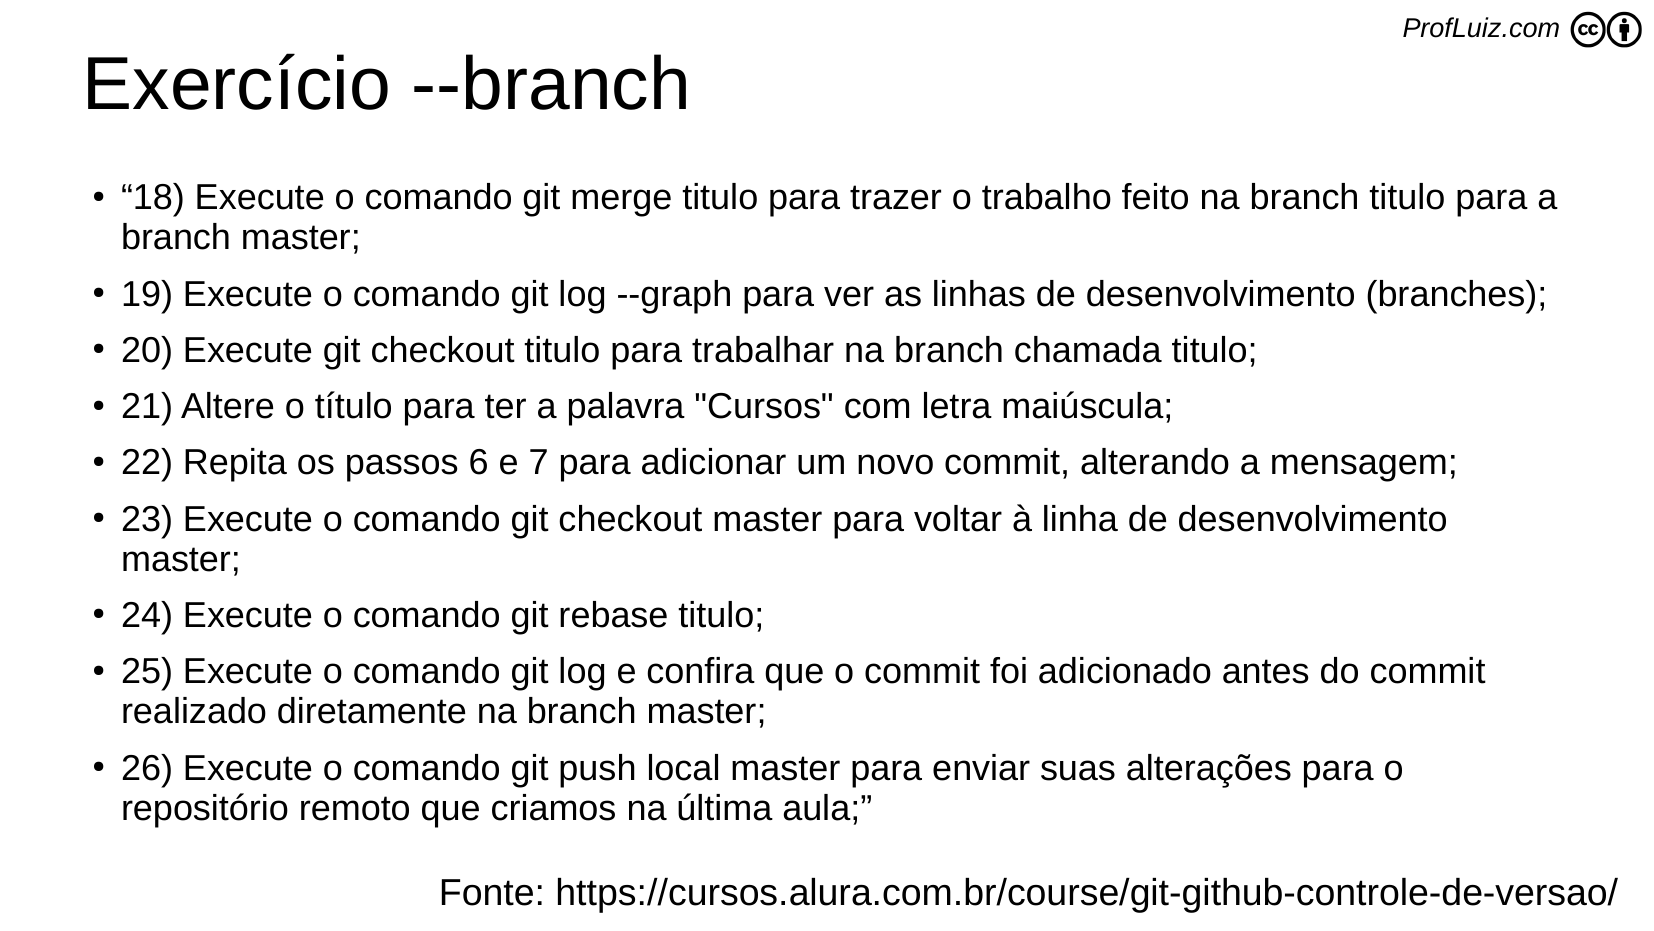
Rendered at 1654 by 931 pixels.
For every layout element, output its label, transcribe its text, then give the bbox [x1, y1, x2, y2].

text_box Fonte: https://cursos.alura.com.br/course/git-github-controle-de-versao/ [424, 864, 1654, 931]
picture [1570, 11, 1642, 48]
title Exercício --branch [82, 37, 1571, 130]
list “18) Execute o comando git merge titulo para trazer o trabalho feito na branch titulo para a branch master; 19) Execute o comando git log --graph para ver as linhas de desenvolvimento (branches); 20) Execute git checkout titulo para trabalhar na branch chamada titulo; 21) Altere o título para ter a palavra "Cursos" com letra maiúscula; 22) Repita os passos 6 e 7 para adicionar um novo commit, alterando a mensagem; 23) Execute o comando git checkout master para voltar à linha de desenvolvimento master; 24) Execute o comando git rebase titulo; 25) Execute o comando git log e confira que o commit foi adicionado antes do commit realizado diretamente na branch master; 26) Execute o comando git push local master para enviar suas alterações para o repositório remoto que criamos na última aula;” [82, 177, 1571, 839]
